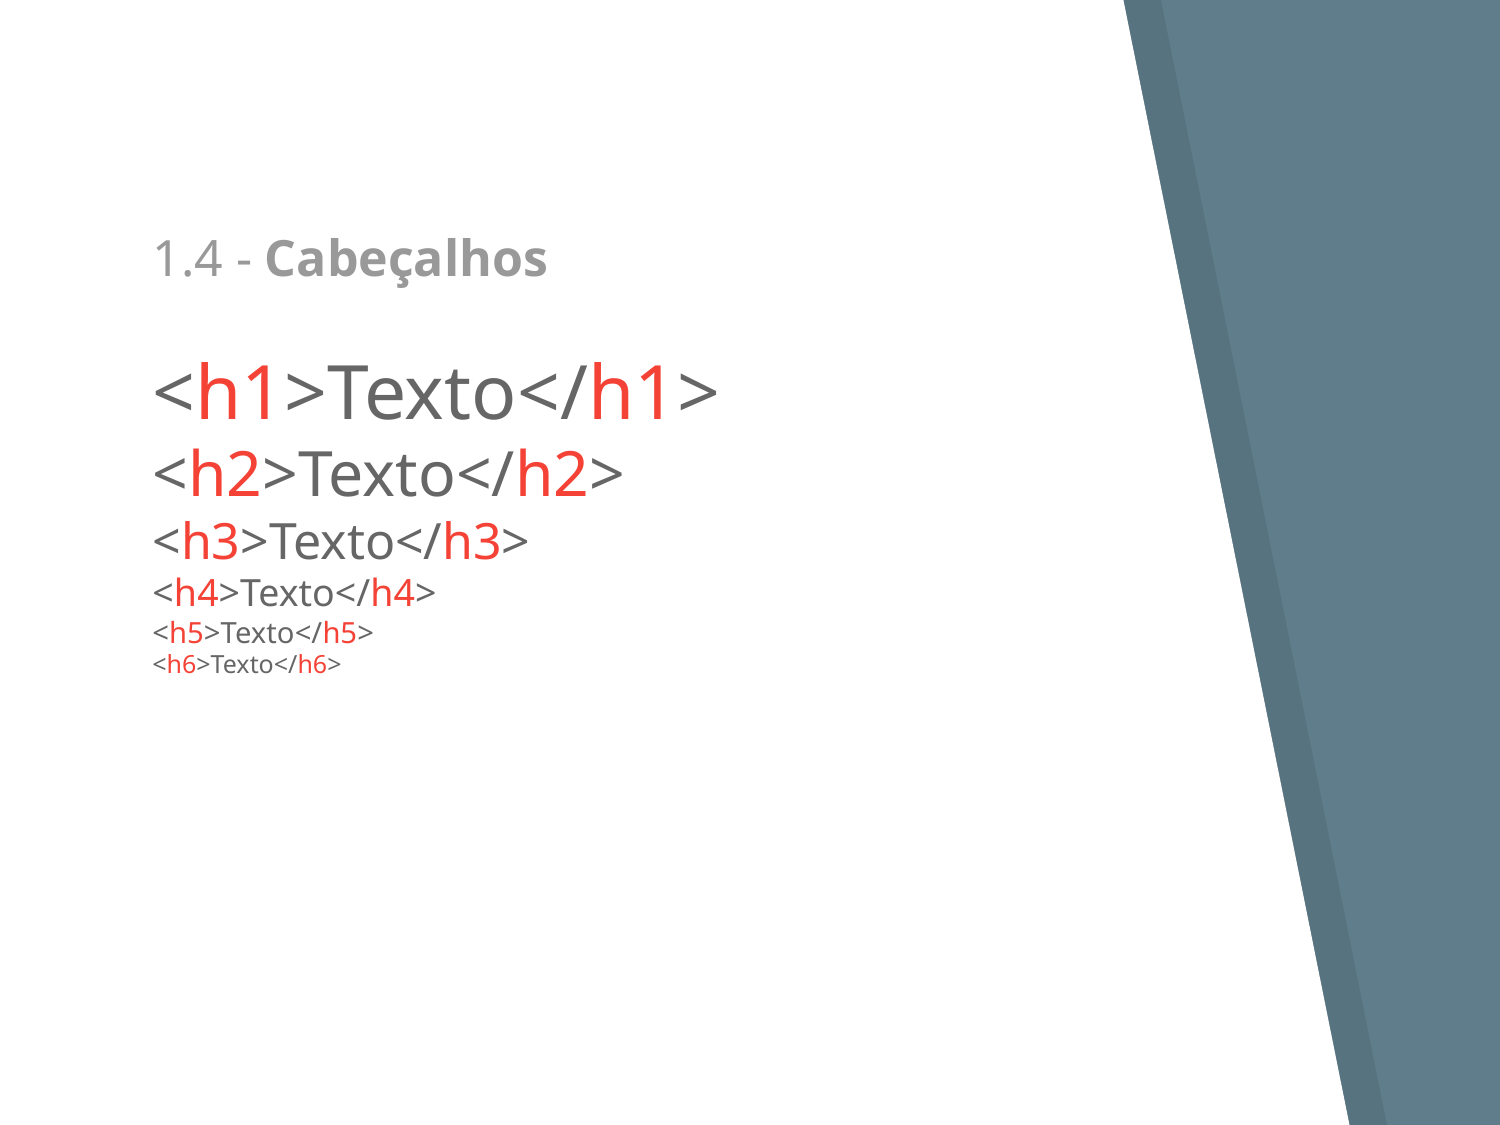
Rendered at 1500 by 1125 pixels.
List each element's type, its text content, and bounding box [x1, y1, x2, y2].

title 1.4 - Cabeçalhos [137, 195, 1011, 302]
list <h1>Texto</h1> <h2>Texto</h2> <h3>Texto</h3> <h4>Texto</h4> <h5>Texto</h5> <h6>Texto</h6> [137, 329, 1011, 823]
